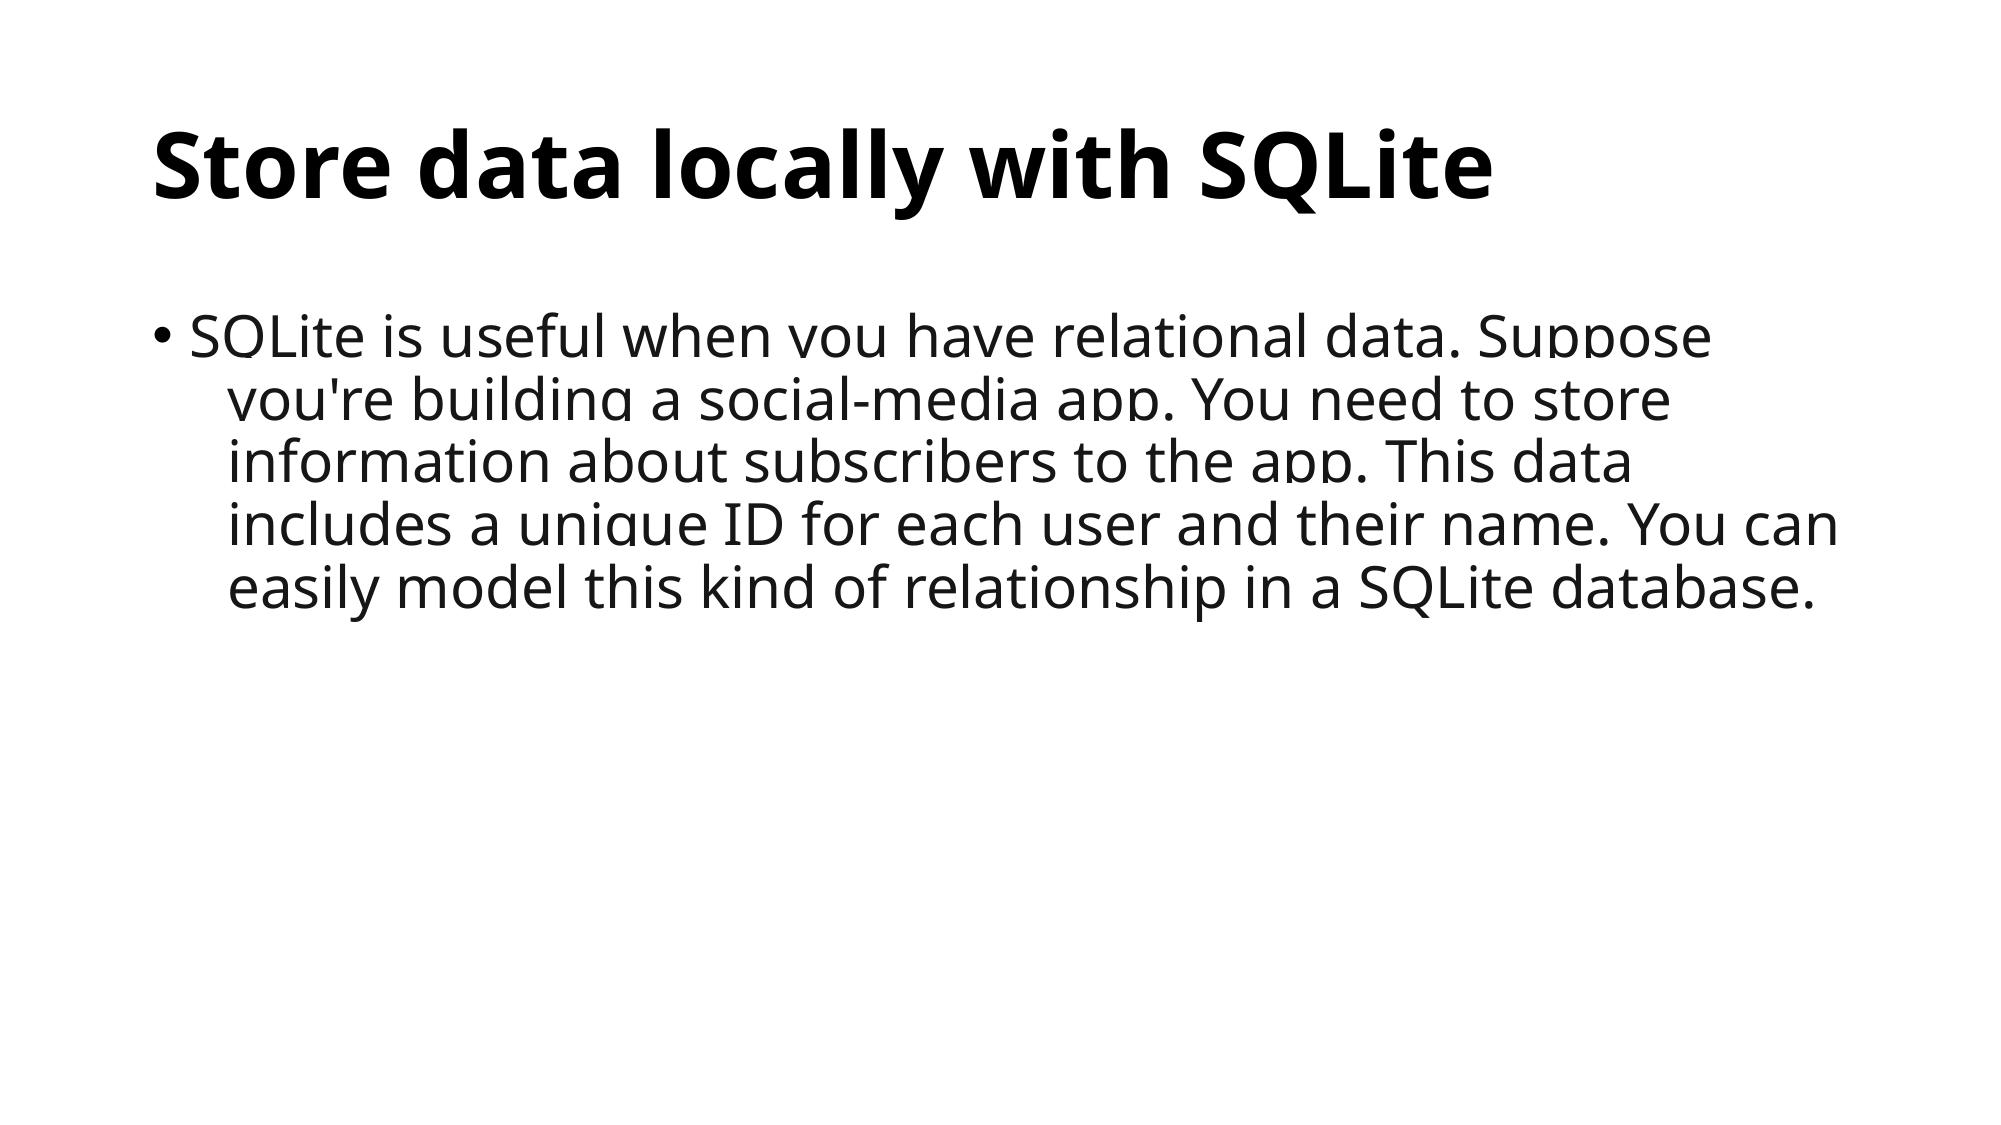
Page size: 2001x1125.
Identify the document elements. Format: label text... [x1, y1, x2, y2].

list SQLite is useful when you have relational data. Suppose you're building a social-media app. You need to store information about subscribers to the app. This data includes a unique ID for each user and their name. You can easily model this kind of relationship in a SQLite database. [137, 299, 1863, 1014]
title Store data locally with SQLite [137, 59, 1863, 278]
